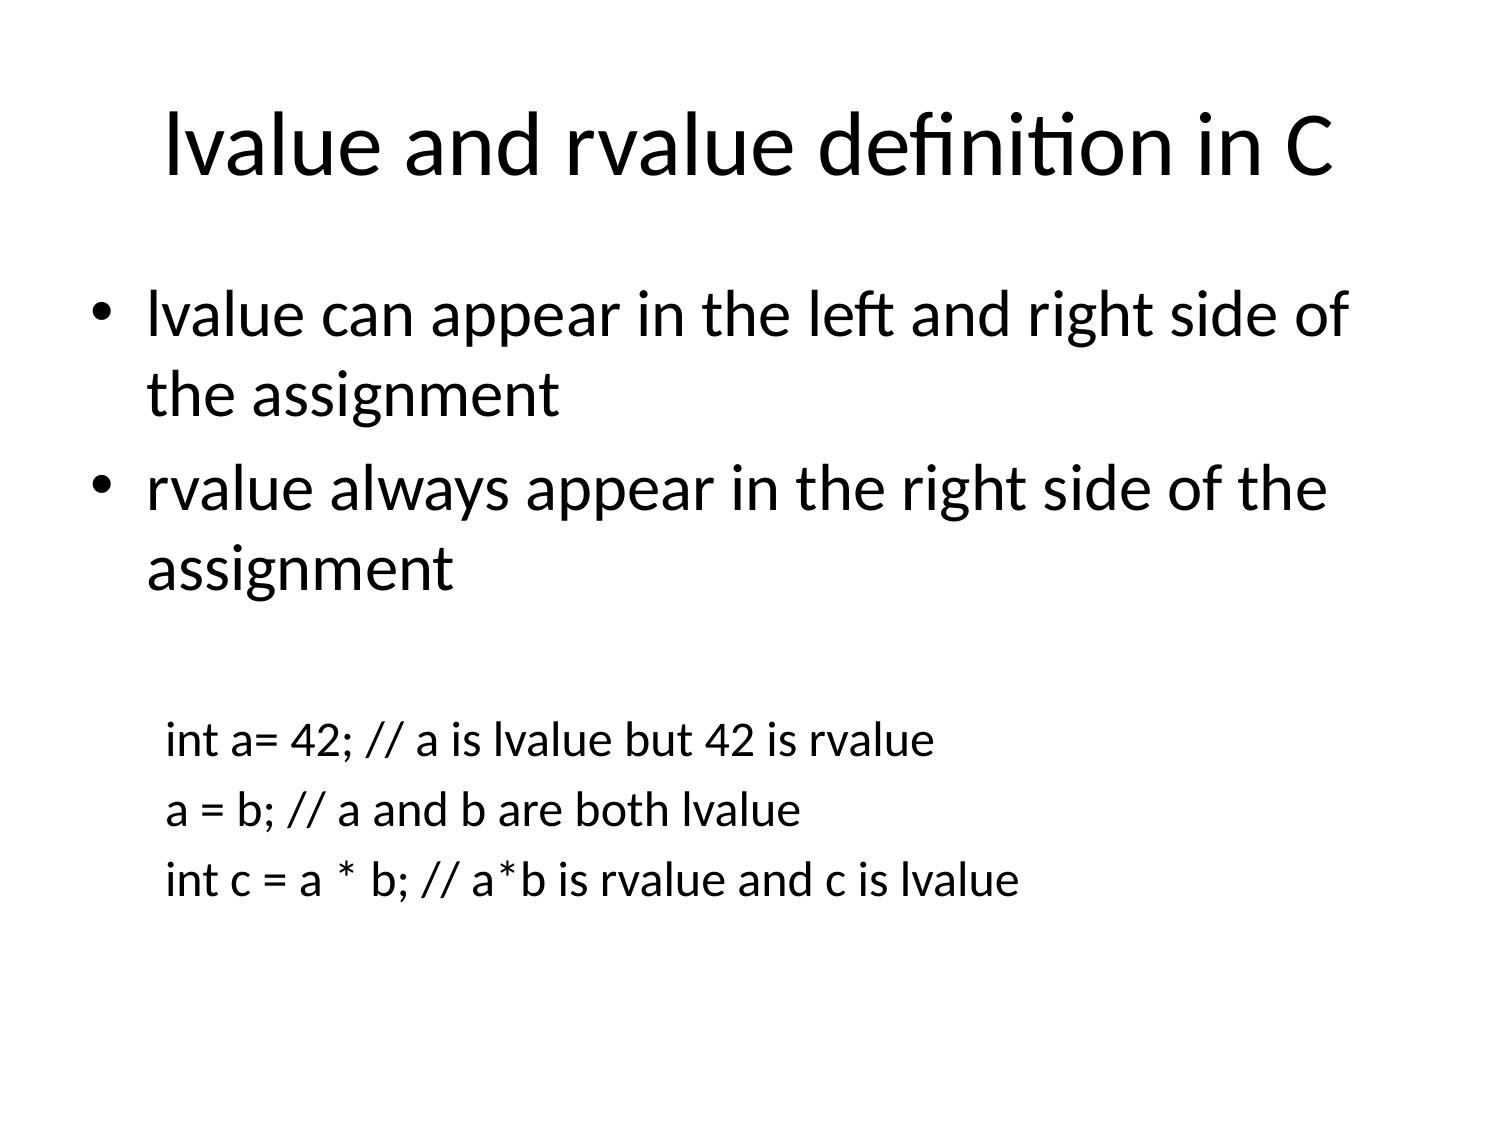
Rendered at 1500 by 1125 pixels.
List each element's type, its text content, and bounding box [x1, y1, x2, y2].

title lvalue and rvalue definition in C [75, 45, 1425, 233]
list lvalue can appear in the left and right side of the assignment rvalue always appear in the right side of the assignment int a= 42; // a is lvalue but 42 is rvalue a = b; // a and b are both lvalue int c = a * b; // a*b is rvalue and c is lvalue [75, 262, 1425, 1005]
